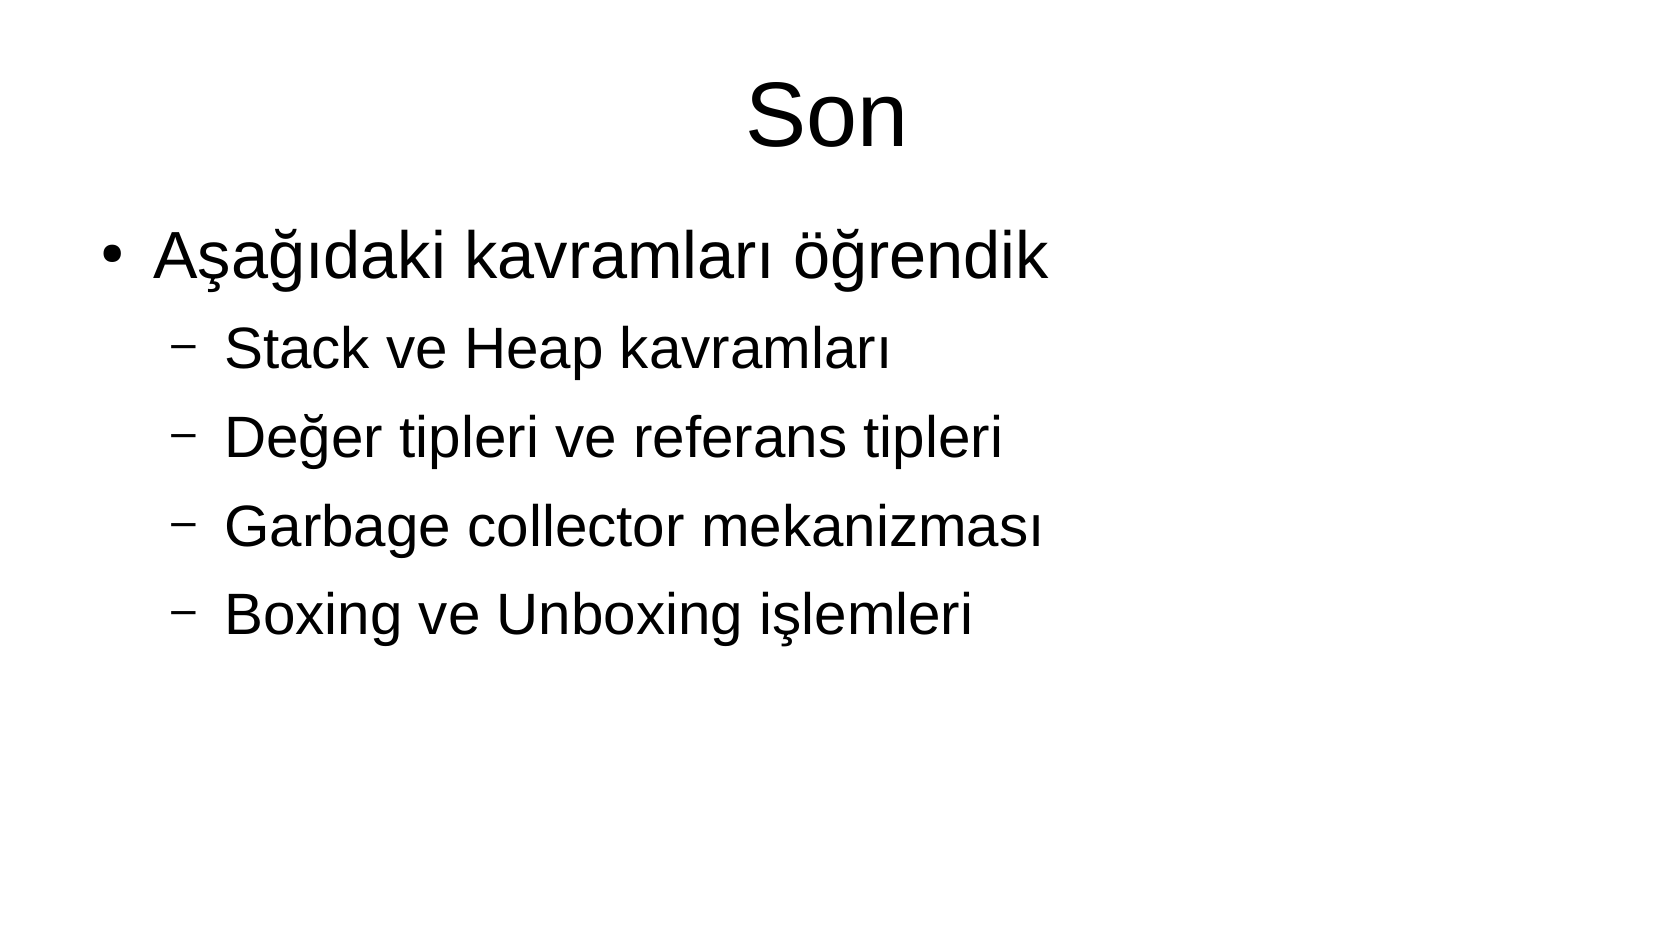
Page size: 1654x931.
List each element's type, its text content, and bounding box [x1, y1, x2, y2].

list Aşağıdaki kavramları öğrendik Stack ve Heap kavramları Değer tipleri ve referans tipleri Garbage collector mekanizması Boxing ve Unboxing işlemleri [82, 217, 1571, 758]
title Son [82, 37, 1571, 193]
